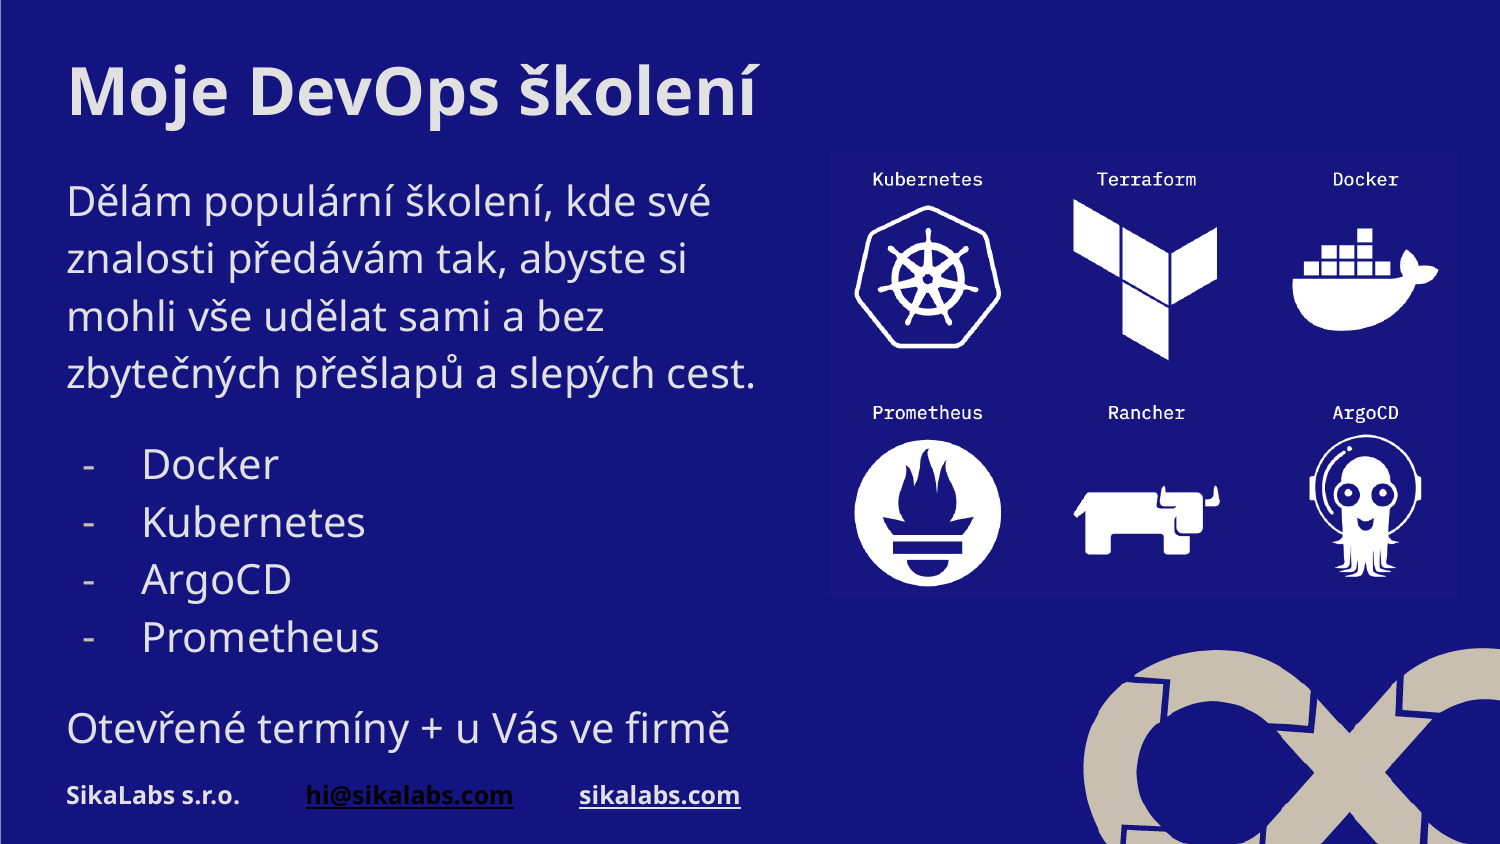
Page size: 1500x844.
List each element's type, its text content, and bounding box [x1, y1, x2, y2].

title Moje DevOps školení [51, 33, 1449, 128]
picture [0, 0, 1500, 844]
list Dělám populární školení, kde své znalosti předávám tak, abyste si mohli vše udělat sami a bez zbytečných přešlapů a slepých cest. Docker Kubernetes ArgoCD Prometheus Otevřené termíny + u Vás ve firmě [51, 152, 808, 692]
